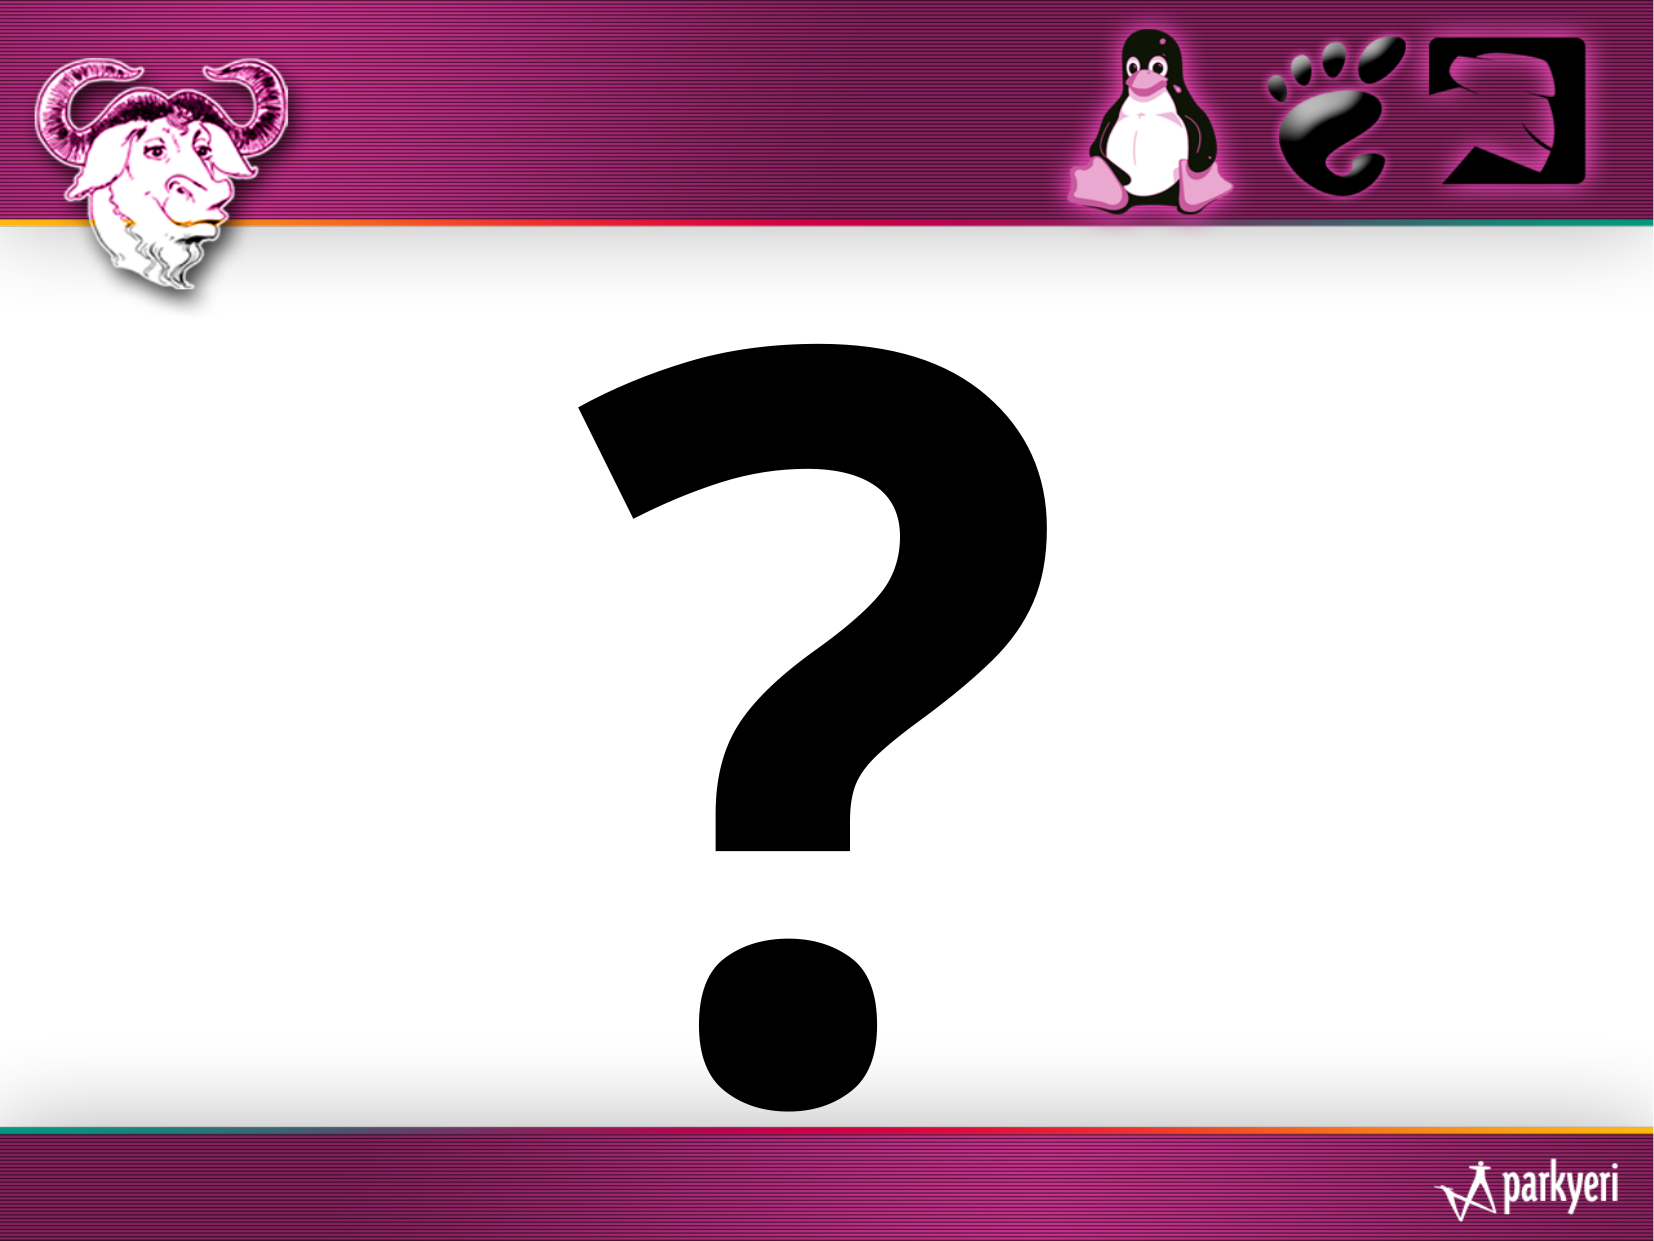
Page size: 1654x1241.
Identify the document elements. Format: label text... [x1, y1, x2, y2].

picture [0, 0, 1654, 1241]
title ? [118, 88, 1531, 1241]
